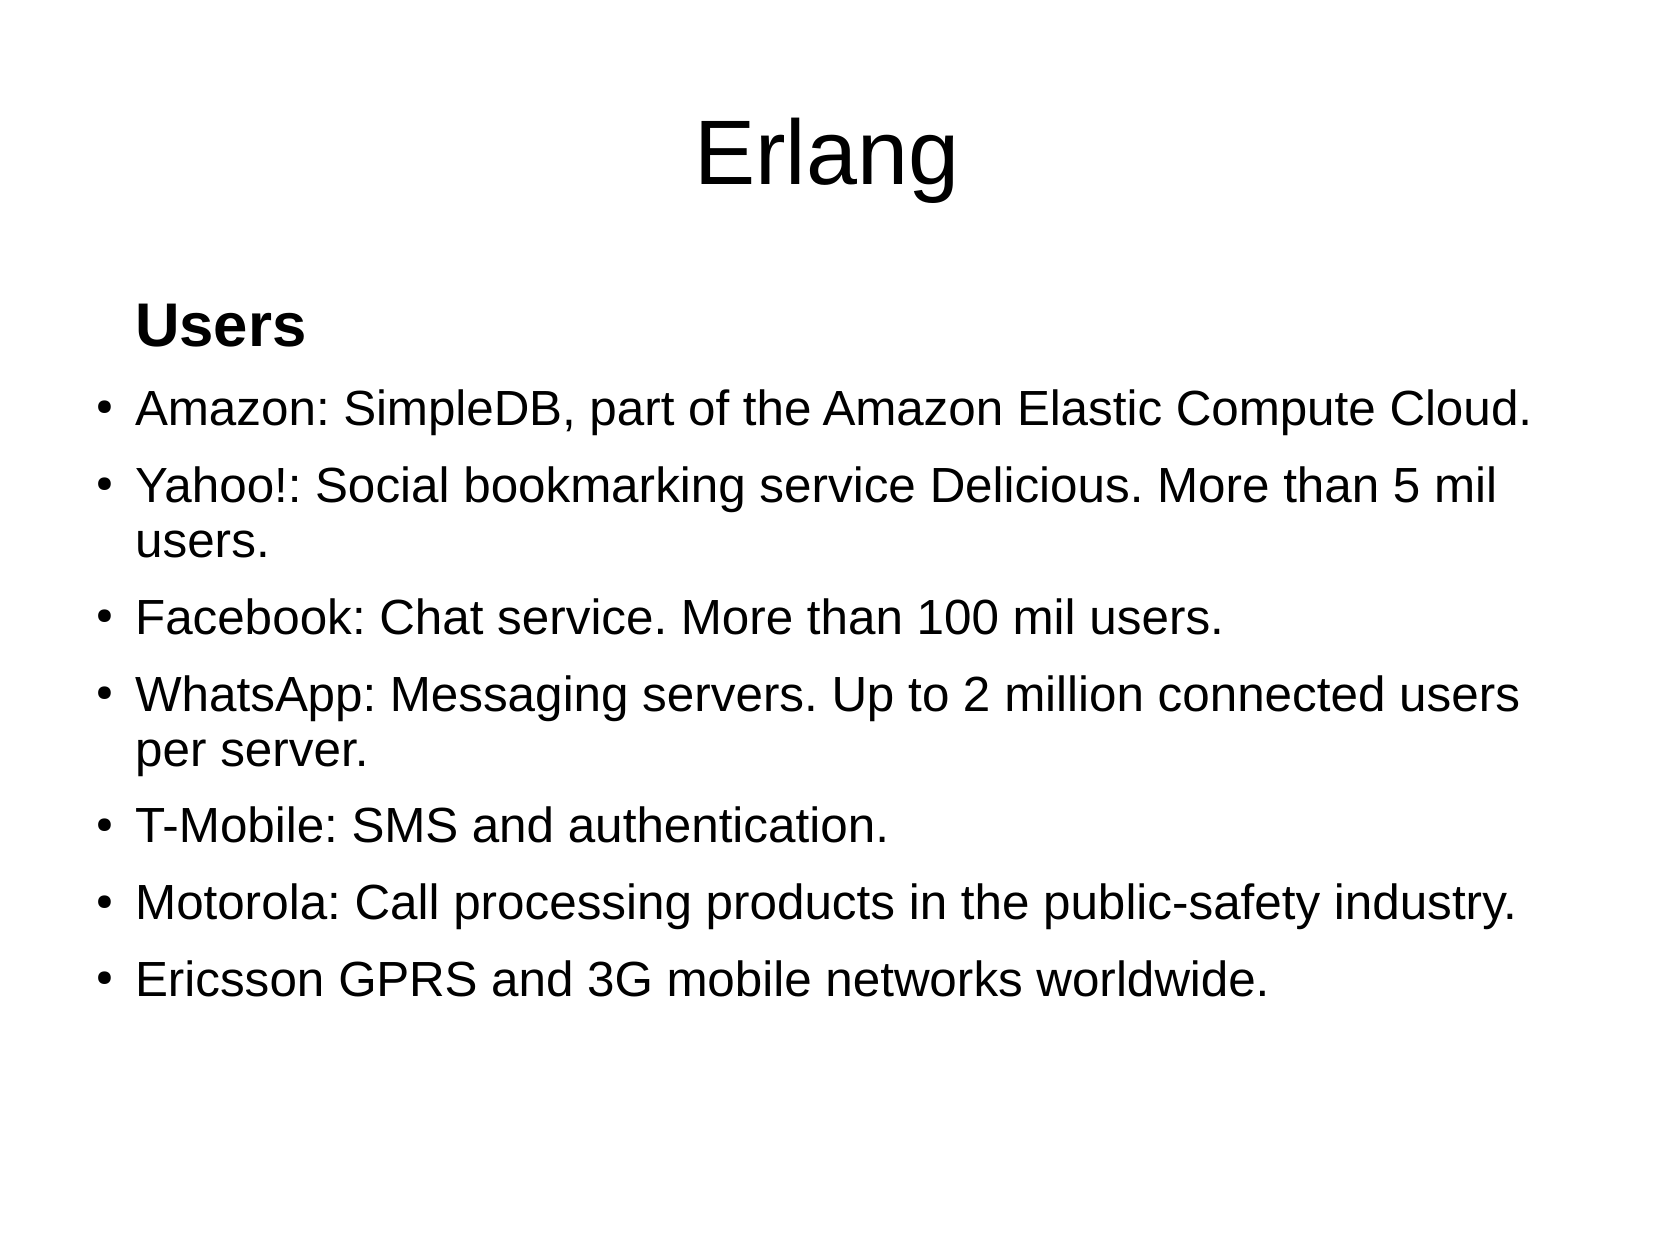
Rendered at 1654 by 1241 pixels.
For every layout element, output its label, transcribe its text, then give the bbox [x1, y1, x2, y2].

list Users Amazon: SimpleDB, part of the Amazon Elastic Compute Cloud. Yahoo!: Social bookmarking service Delicious. More than 5 mil users. Facebook: Chat service. More than 100 mil users. WhatsApp: Messaging servers. Up to 2 million connected users per server. T-Mobile: SMS and authentication. Motorola: Call processing products in the public-safety industry. Ericsson GPRS and 3G mobile networks worldwide. [82, 290, 1571, 1010]
title Erlang [82, 49, 1571, 257]
